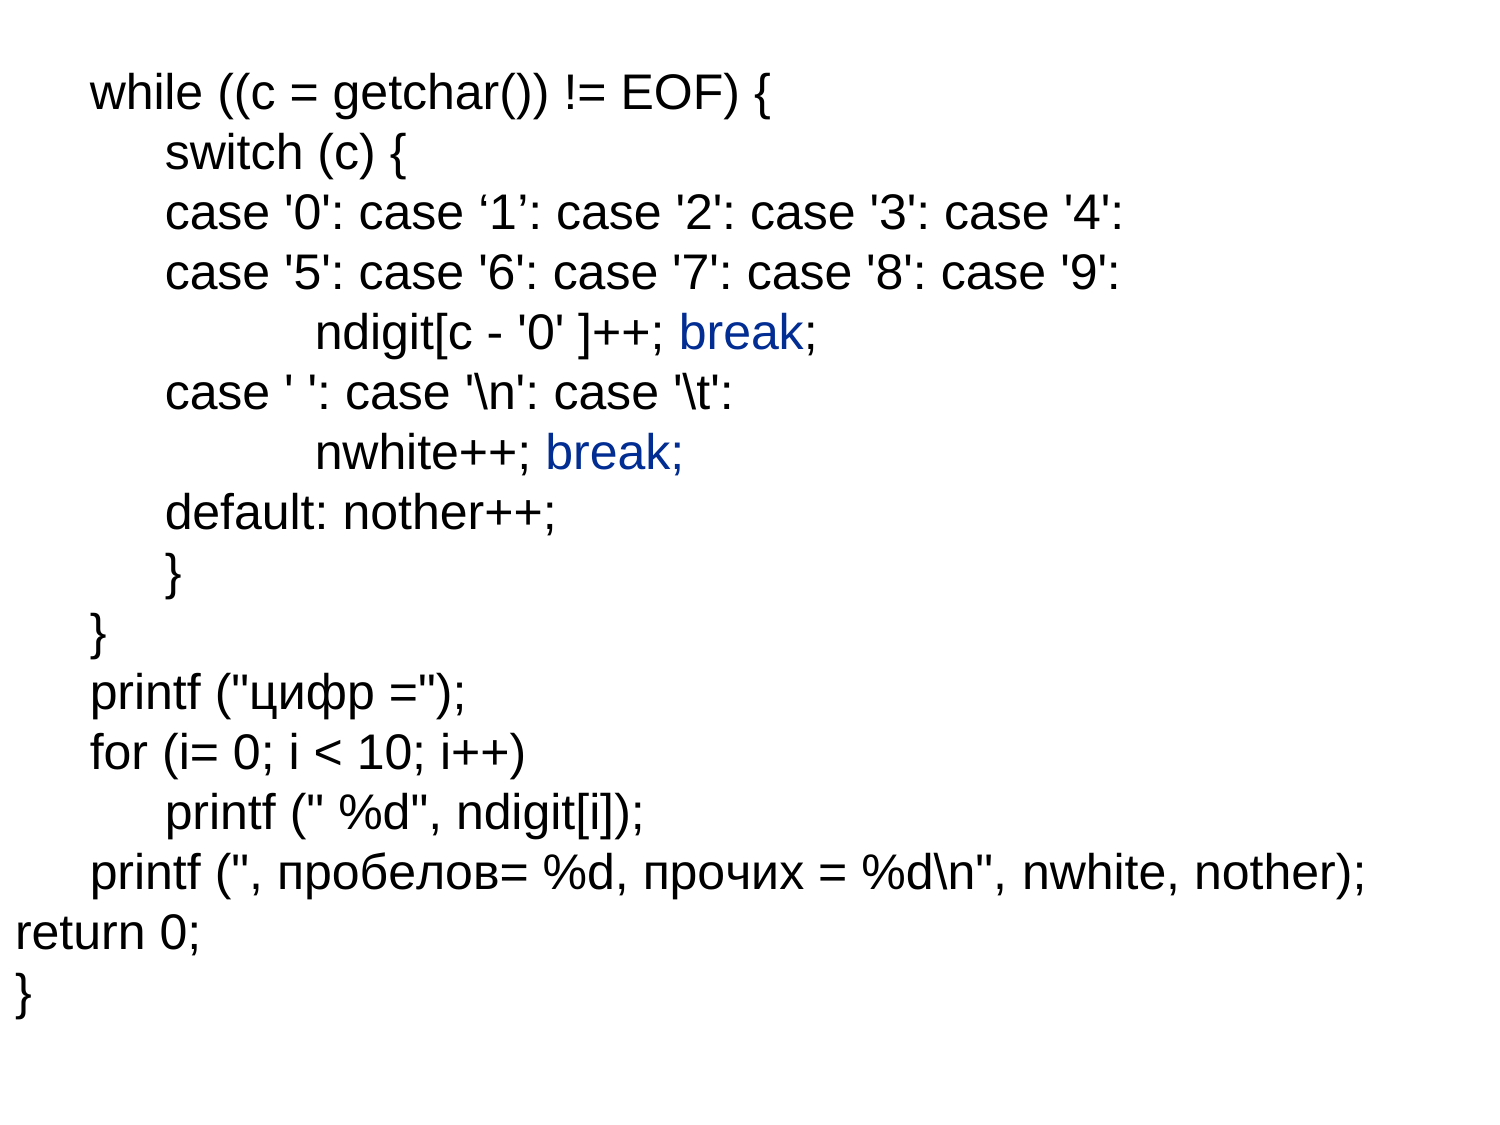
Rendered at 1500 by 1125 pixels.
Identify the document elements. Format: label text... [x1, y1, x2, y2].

text_box while ((c = getchar()) != EOF) { switch (c) { case '0': case ‘1’: case '2': case '3': case '4': case '5': case '6': case '7': case '8': case '9': ndigit[c - '0' ]++; break; case ' ': case '\n': case '\t': nwhite++; break; default: nother++; } } printf ("цифр ="); for (i= 0; i < 10; i++) printf (" %d", ndigit[i]); printf (", пробелов= %d, прочих = %d\n", nwhite, nother); return 0; } [0, 0, 1500, 1087]
